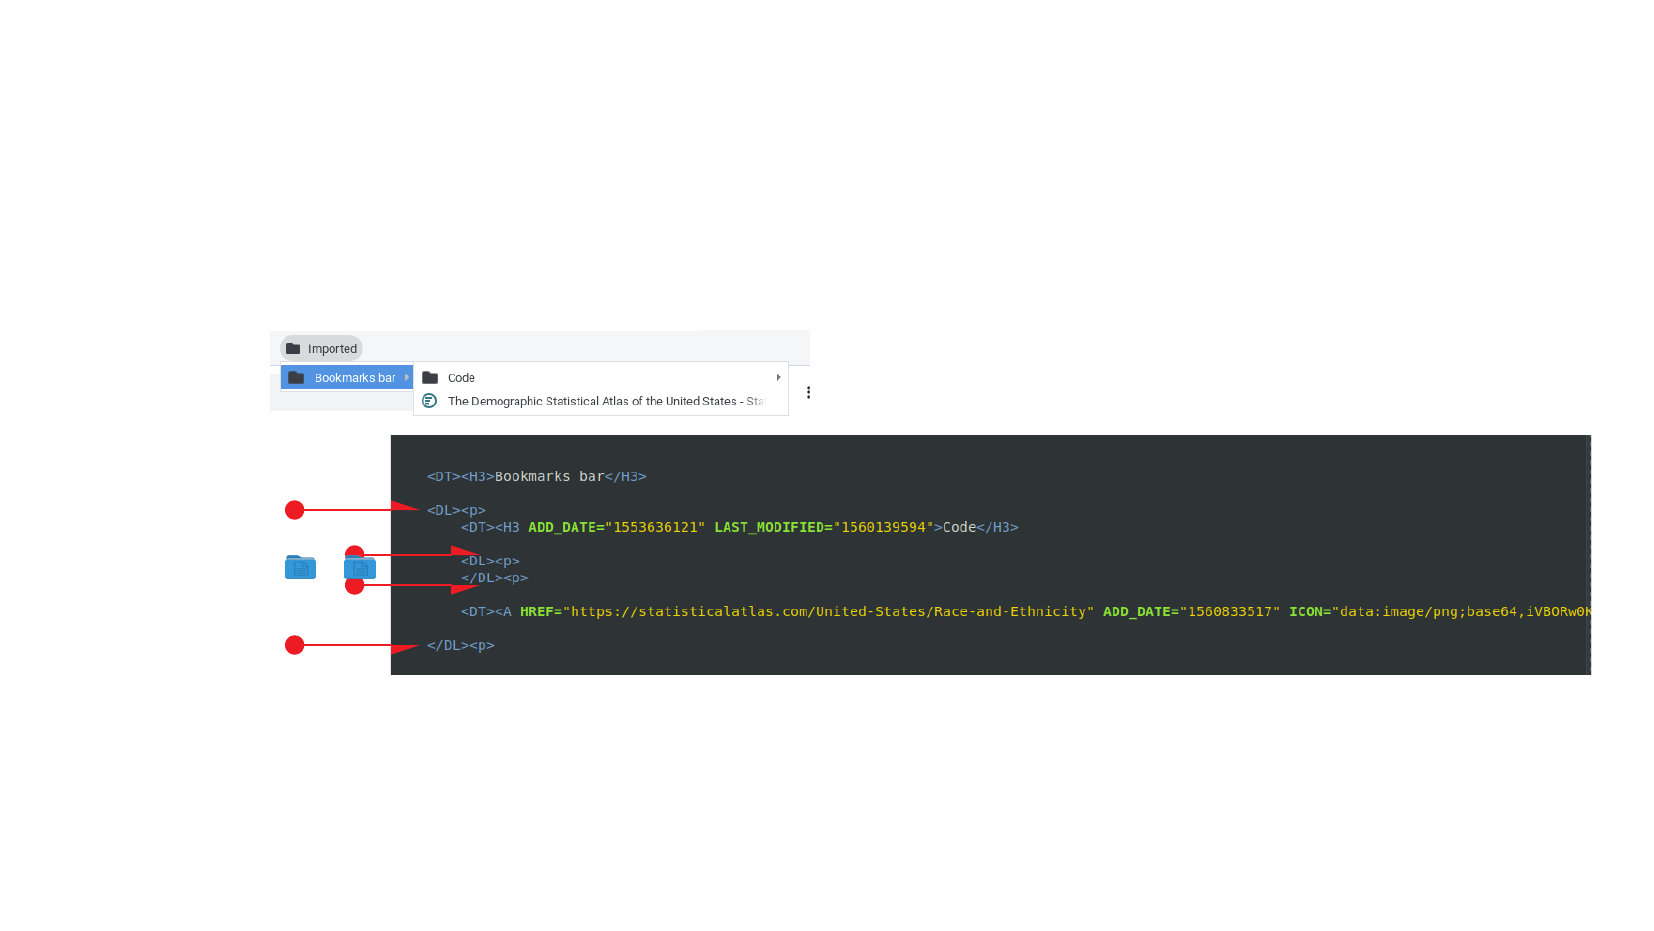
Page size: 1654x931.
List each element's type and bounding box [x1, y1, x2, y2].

picture [344, 554, 376, 580]
picture [285, 554, 316, 580]
picture [390, 435, 1592, 675]
picture [270, 330, 811, 421]
